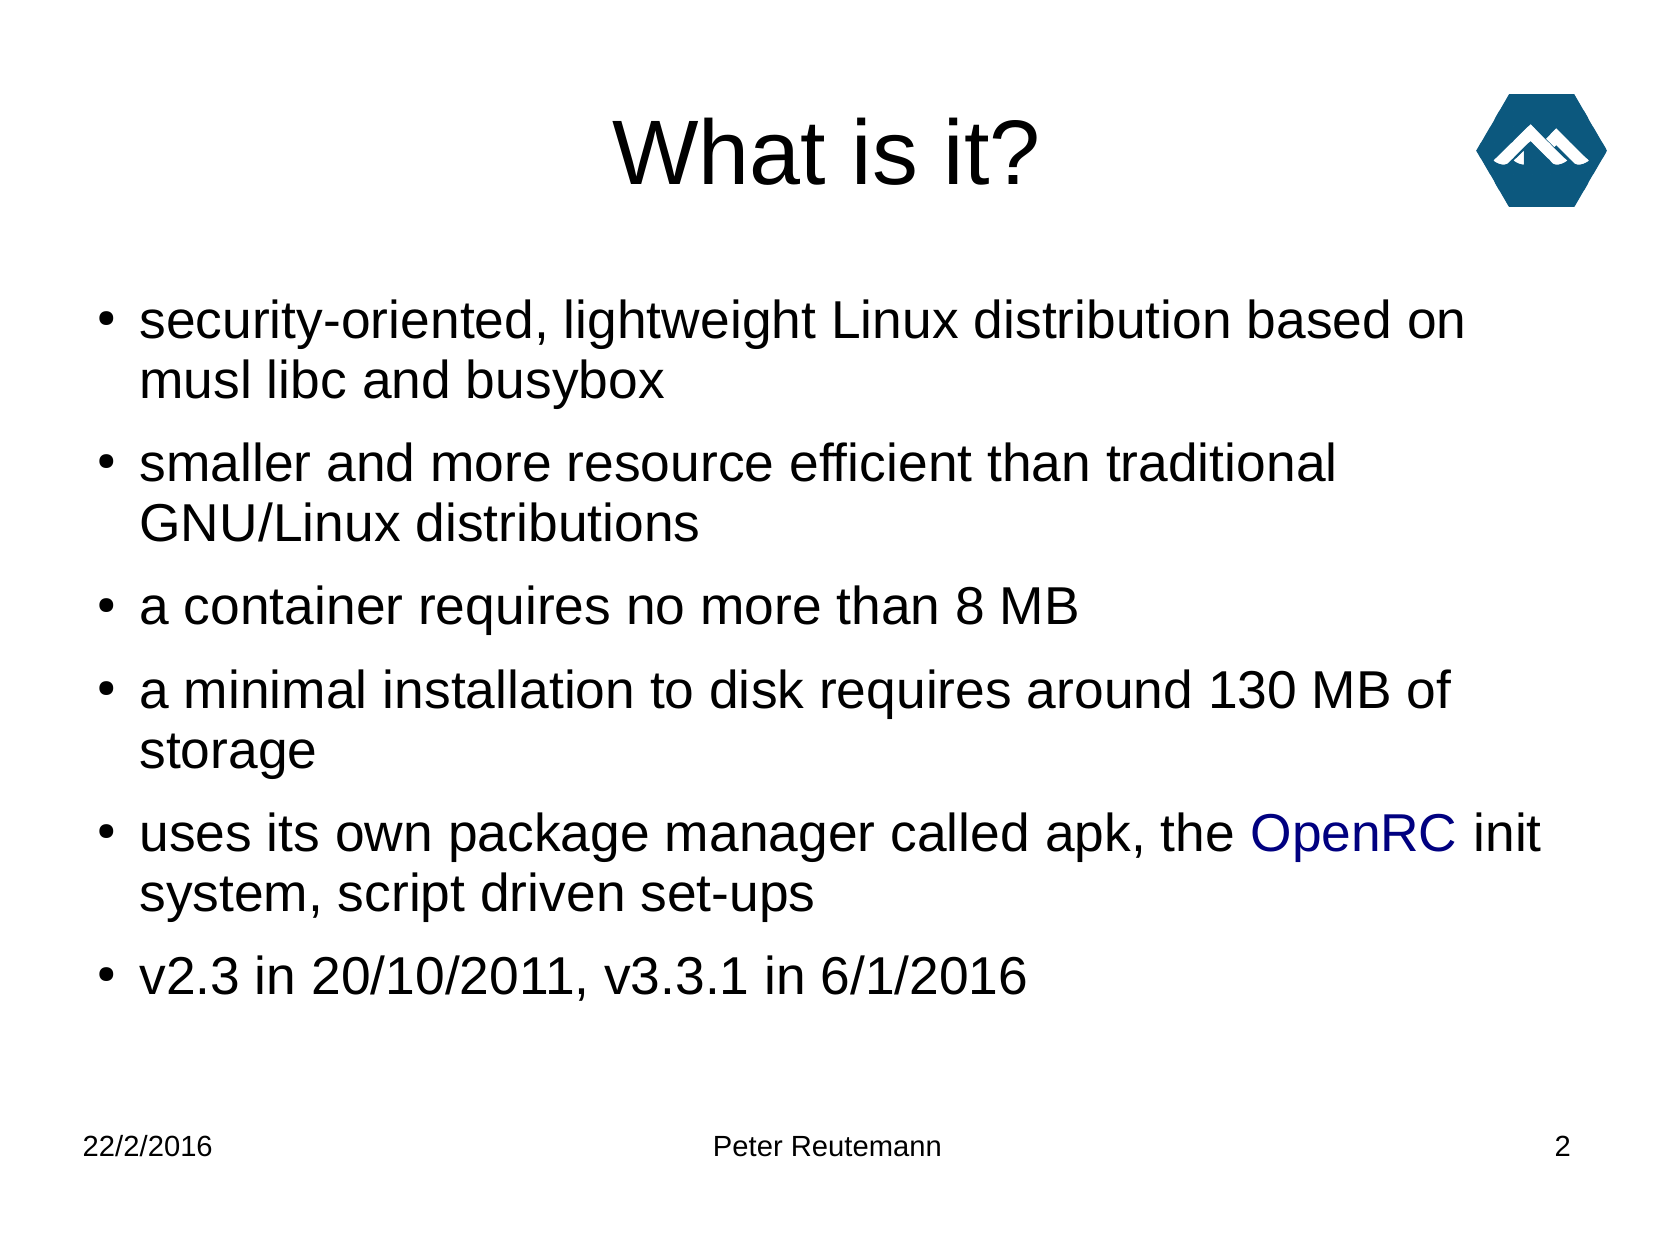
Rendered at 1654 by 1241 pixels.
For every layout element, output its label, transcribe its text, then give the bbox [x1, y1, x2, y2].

picture [1476, 94, 1607, 207]
title What is it? [82, 49, 1571, 257]
list security-oriented, lightweight Linux distribution based on musl libc and busybox smaller and more resource efficient than traditional GNU/Linux distributions a container requires no more than 8 MB a minimal installation to disk requires around 130 MB of storage uses its own package manager called apk, the OpenRC init system, script driven set-ups v2.3 in 20/10/2011, v3.3.1 in 6/1/2016 [82, 290, 1571, 1010]
